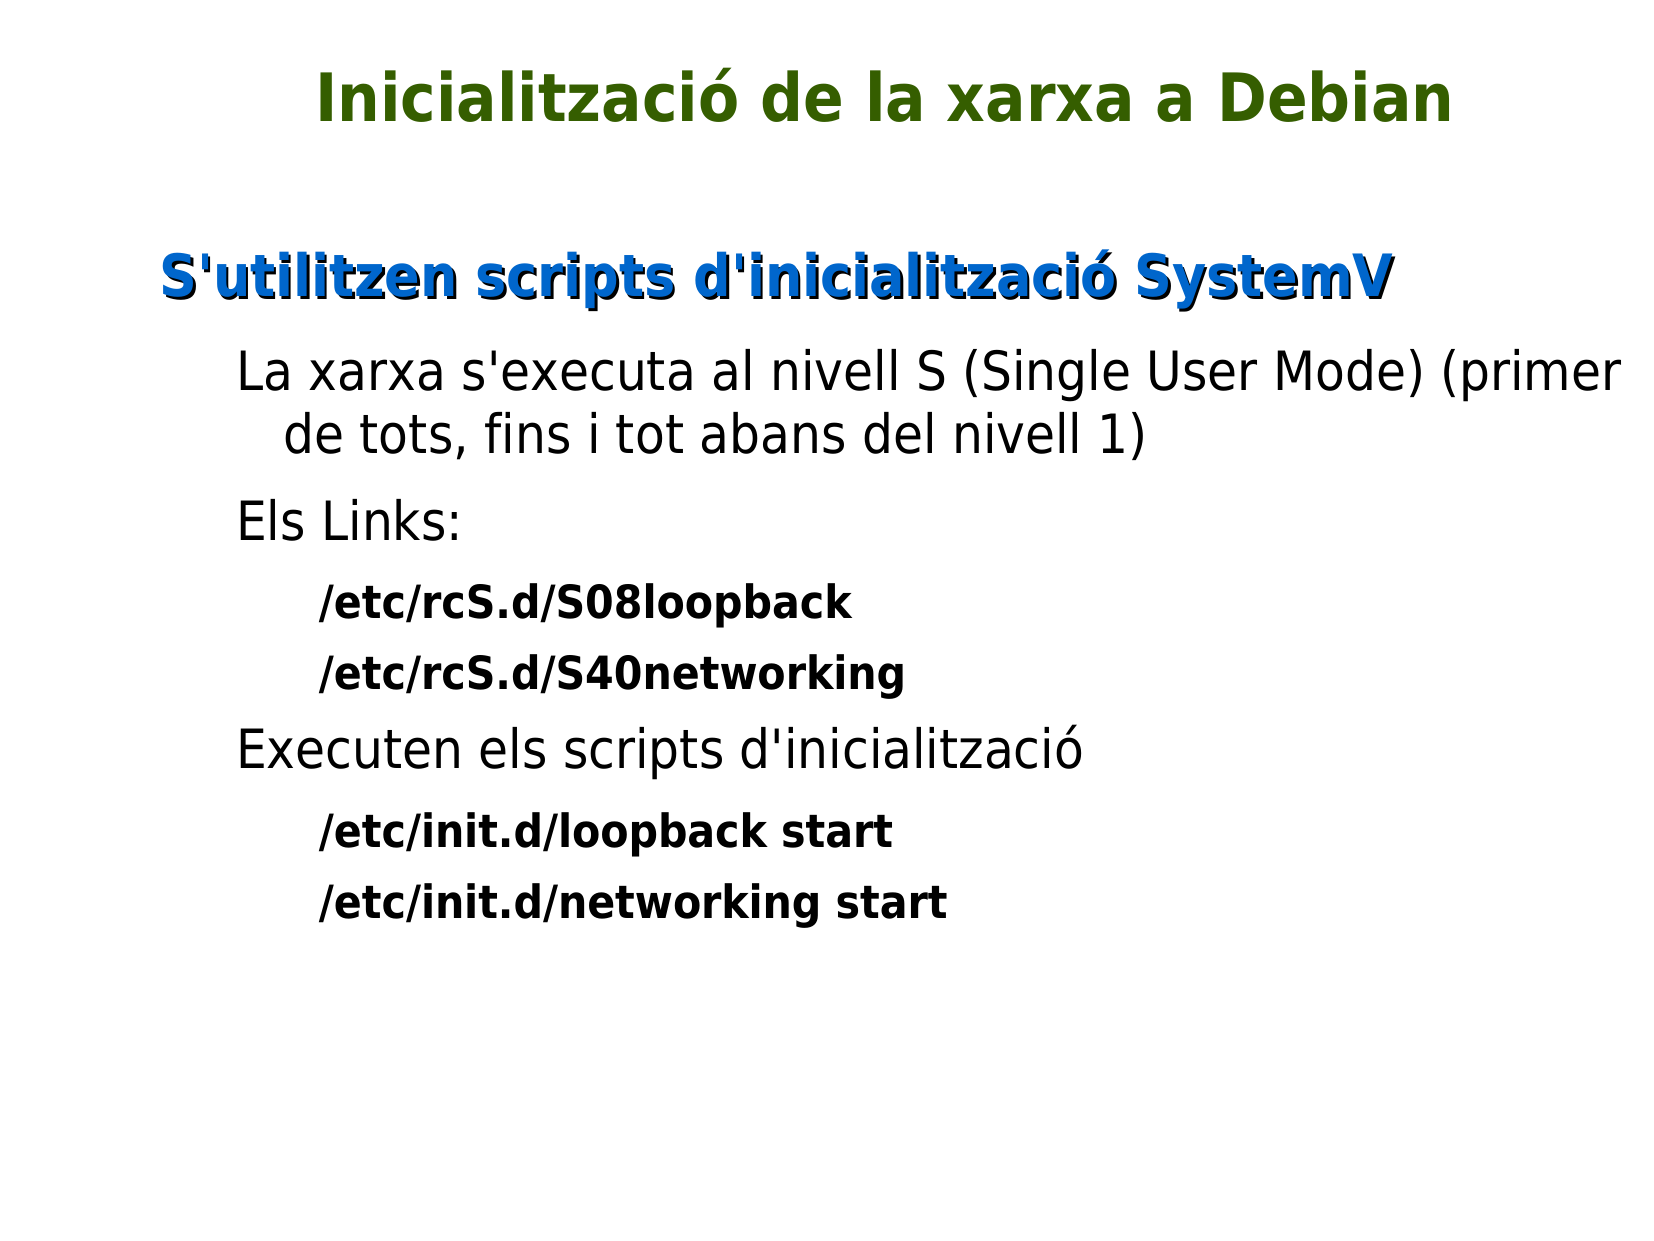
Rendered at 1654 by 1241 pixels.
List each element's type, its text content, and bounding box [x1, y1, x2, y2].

title Inicialització de la xarxa a Debian [141, 56, 1630, 141]
list S'utilitzen scripts d'inicialització SystemV La xarxa s'executa al nivell S (Single User Mode) (primer de tots, fins i tot abans del nivell 1) Els Links: /etc/rcS.d/S08loopback /etc/rcS.d/S40networking Executen els scripts d'inicialització /etc/init.d/loopback start /etc/init.d/networking start [141, 242, 1630, 1078]
